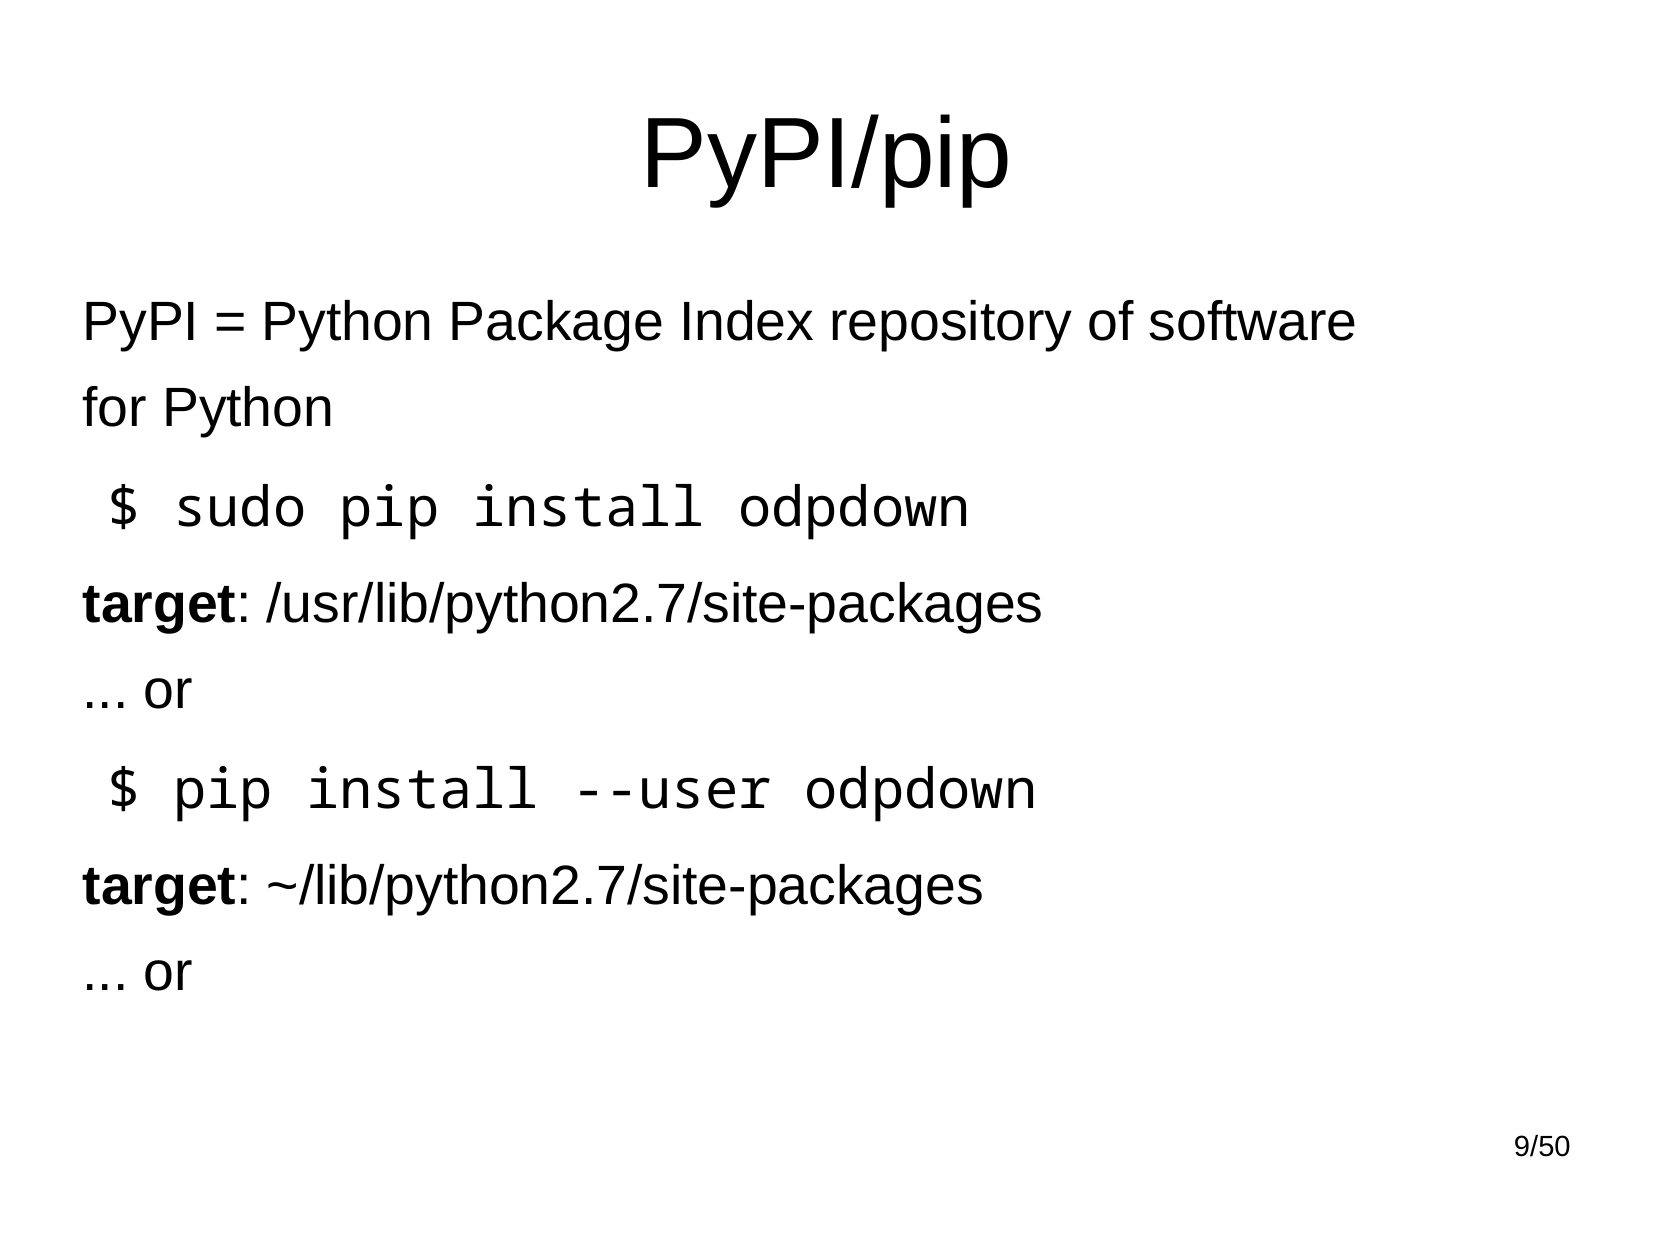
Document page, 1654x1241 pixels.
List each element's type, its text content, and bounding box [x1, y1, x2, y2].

title PyPI/pip [82, 97, 1571, 209]
list PyPI = Python Package Index repository of software for Python $ sudo pip install odpdown target: /usr/lib/python2.7/site-packages ... or $ pip install --user odpdown target: ~/lib/python2.7/site-packages ... or [82, 290, 1571, 1010]
